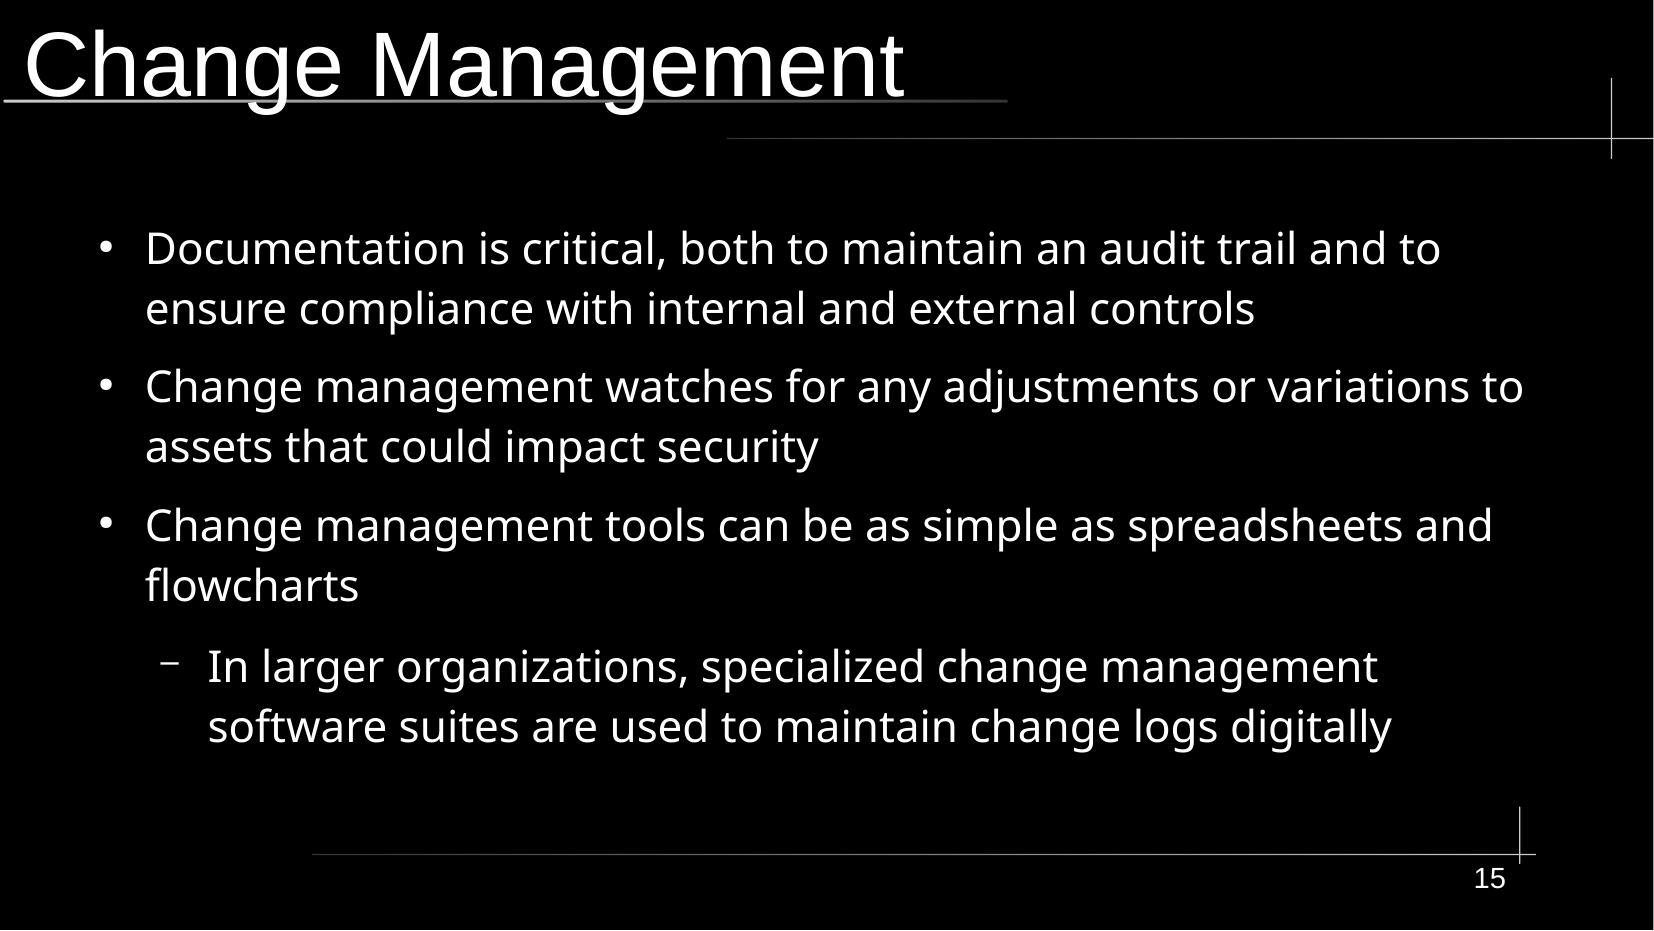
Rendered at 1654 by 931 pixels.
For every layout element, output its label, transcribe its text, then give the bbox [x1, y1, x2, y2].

list Documentation is critical, both to maintain an audit trail and to ensure compliance with internal and external controls Change management watches for any adjustments or variations to assets that could impact security Change management tools can be as simple as spreadsheets and flowcharts In larger organizations, specialized change management software suites are used to maintain change logs digitally [82, 217, 1571, 758]
title Change Management [23, 11, 1589, 119]
